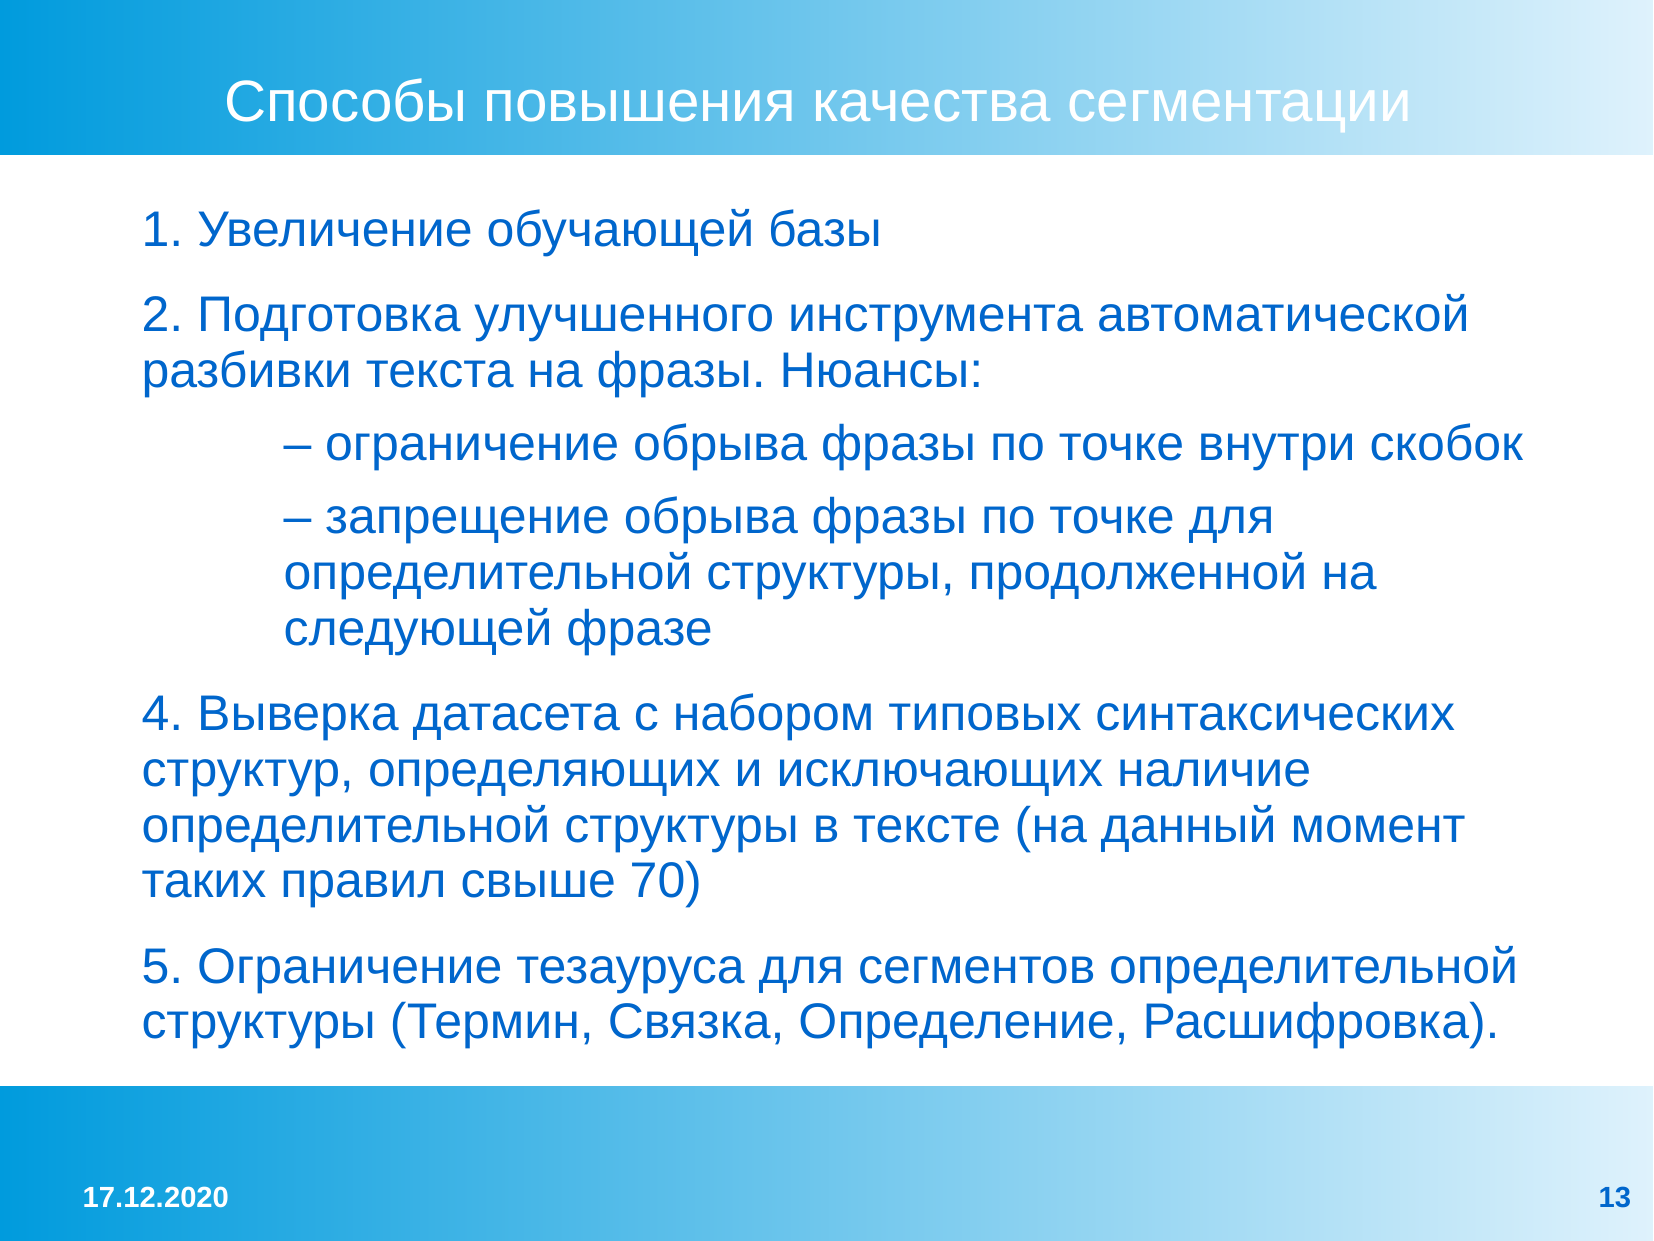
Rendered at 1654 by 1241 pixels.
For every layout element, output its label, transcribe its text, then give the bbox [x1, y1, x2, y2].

title Способы повышения качества сегментации [0, 17, 1654, 186]
list 1. Увеличение обучающей базы 2. Подготовка улучшенного инструмента автоматической разбивки текста на фразы. Нюансы: – ограничение обрыва фразы по точке внутри скобок – запрещение обрыва фразы по точке для определительной структуры, продолженной на следующей фразе 4. Выверка датасета с набором типовых синтаксических структур, определяющих и исключающих наличие определительной структуры в тексте (на данный момент таких правил свыше 70) 5. Ограничение тезауруса для сегментов определительной структуры (Термин, Связка, Определение, Расшифровка). [70, 200, 1559, 1063]
list 17.12.2020 13 [11, 1181, 1642, 1234]
